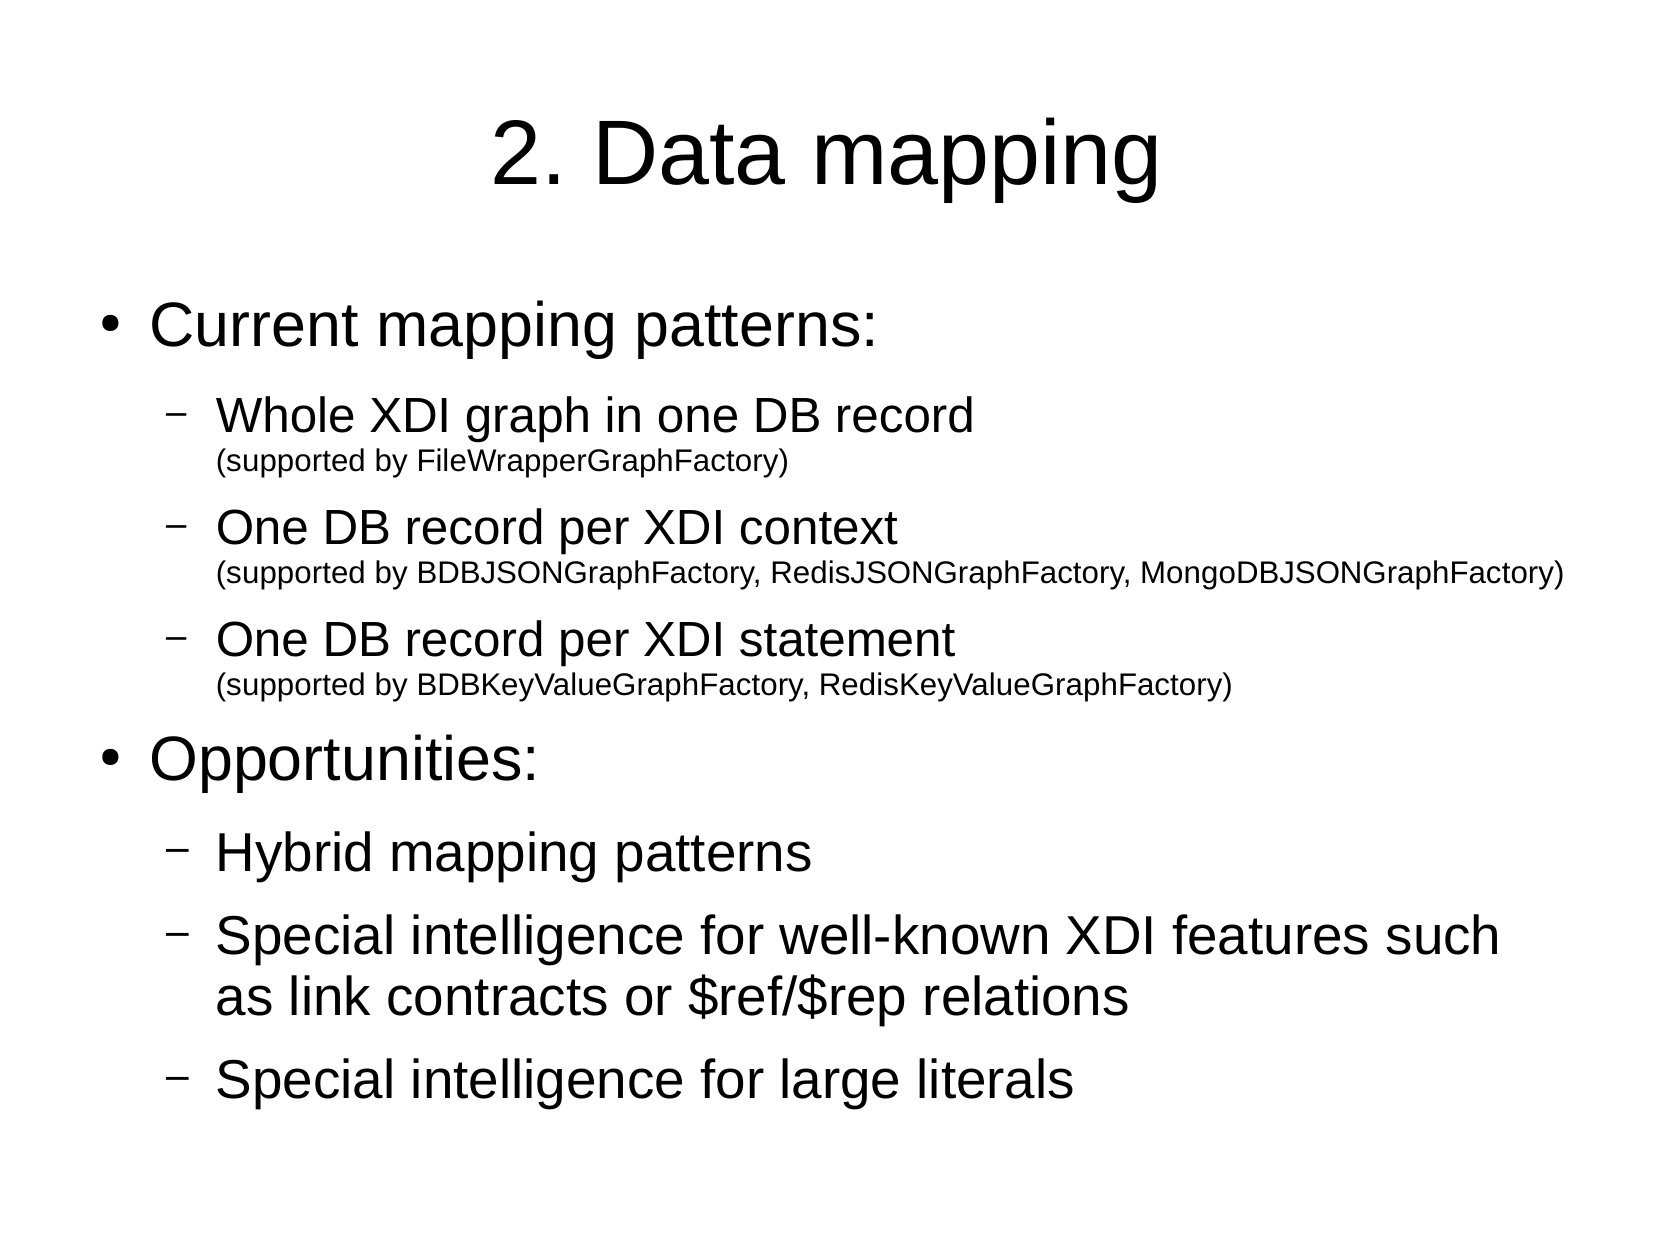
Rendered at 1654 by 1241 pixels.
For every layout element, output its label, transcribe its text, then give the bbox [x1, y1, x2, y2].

list Current mapping patterns: Whole XDI graph in one DB record (supported by FileWrapperGraphFactory) One DB record per XDI context (supported by BDBJSONGraphFactory, RedisJSONGraphFactory, MongoDBJSONGraphFactory) One DB record per XDI statement (supported by BDBKeyValueGraphFactory, RedisKeyValueGraphFactory) Opportunities: Hybrid mapping patterns Special intelligence for well-known XDI features such as link contracts or $ref/$rep relations Special intelligence for large literals [82, 290, 1571, 1126]
title 2. Data mapping [82, 49, 1571, 257]
